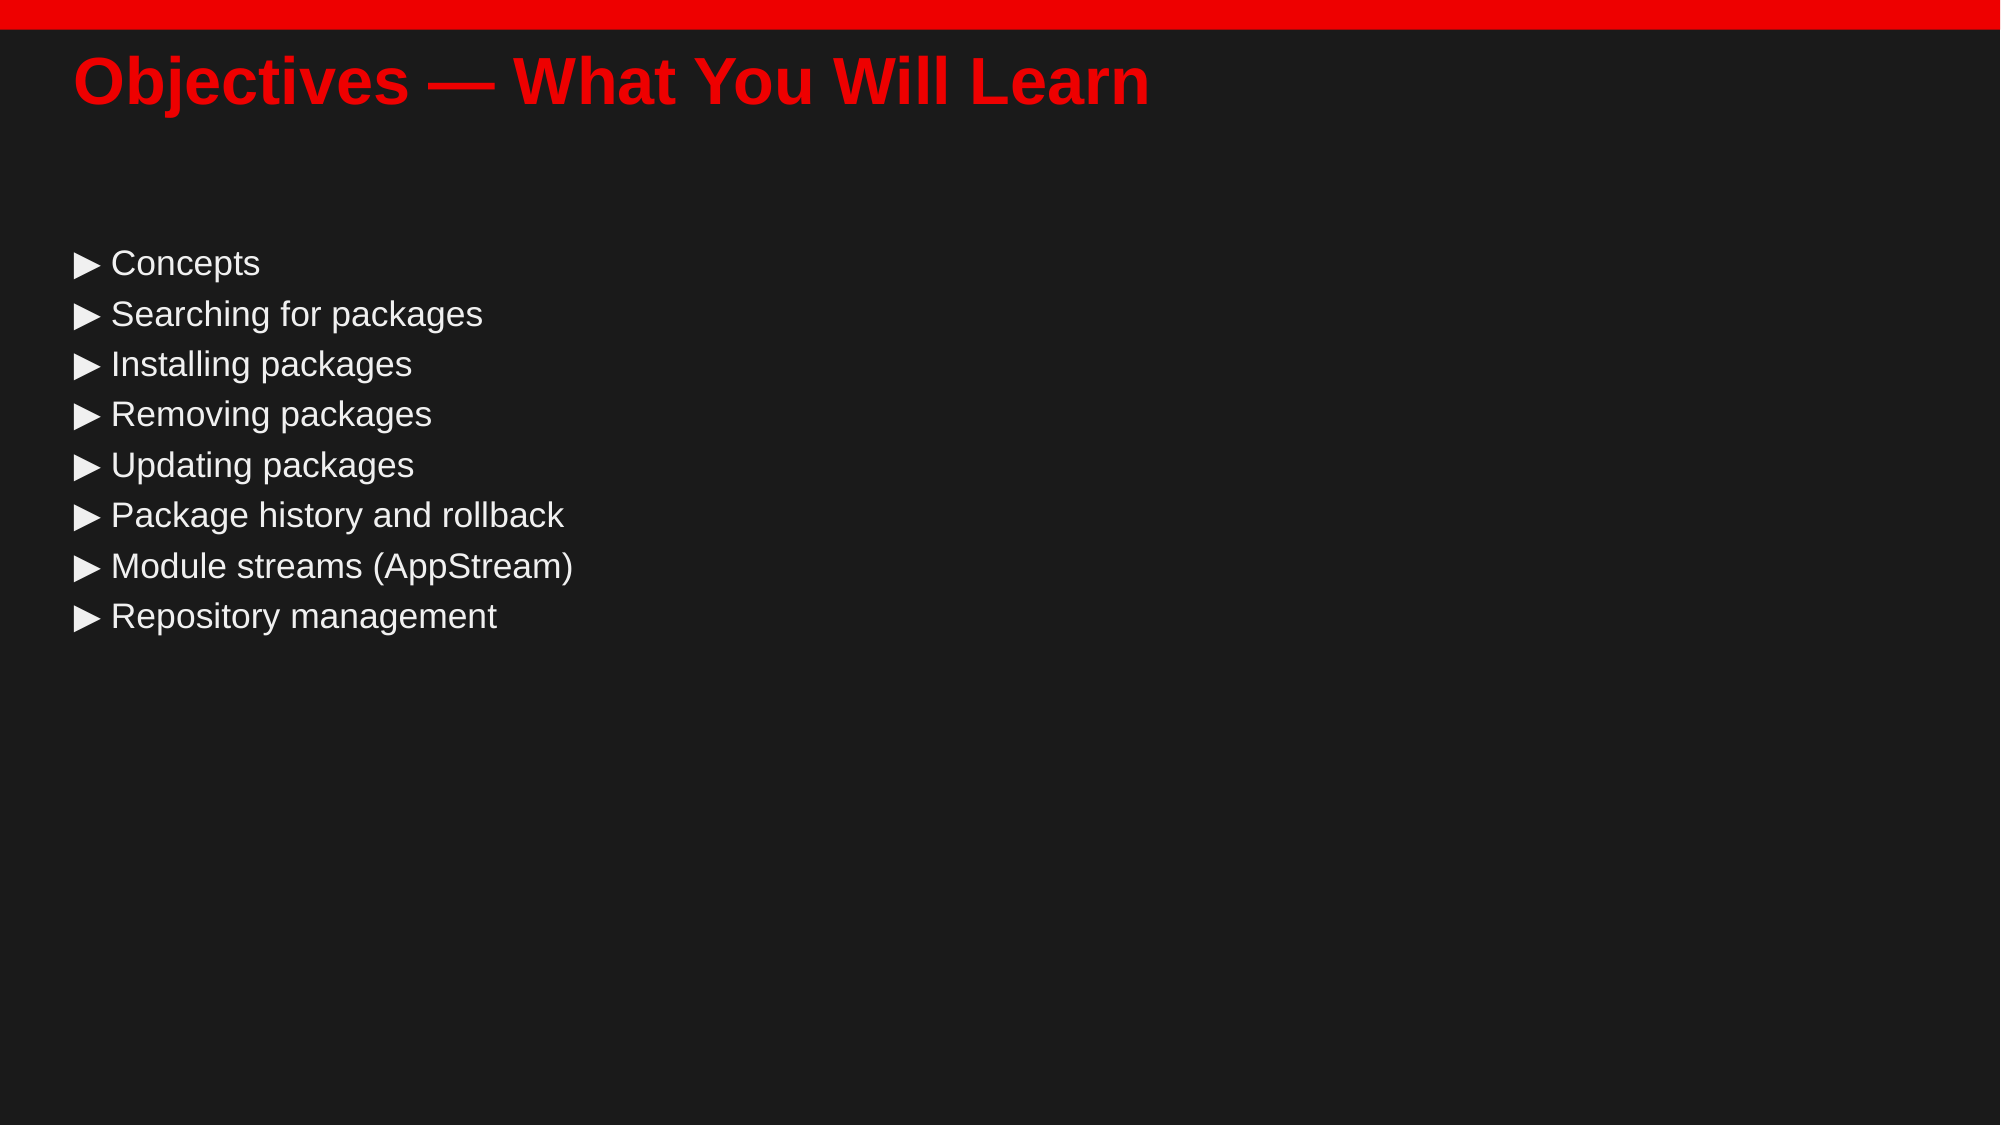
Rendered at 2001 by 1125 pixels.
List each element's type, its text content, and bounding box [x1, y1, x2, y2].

text_box Objectives — What You Will Learn [59, 36, 1942, 208]
text_box [0, 0, 2001, 30]
text_box ▶ Concepts ▶ Searching for packages ▶ Installing packages ▶ Removing packages ▶ Updating packages ▶ Package history and rollback ▶ Module streams (AppStream) ▶ Repository management [59, 236, 1942, 1037]
